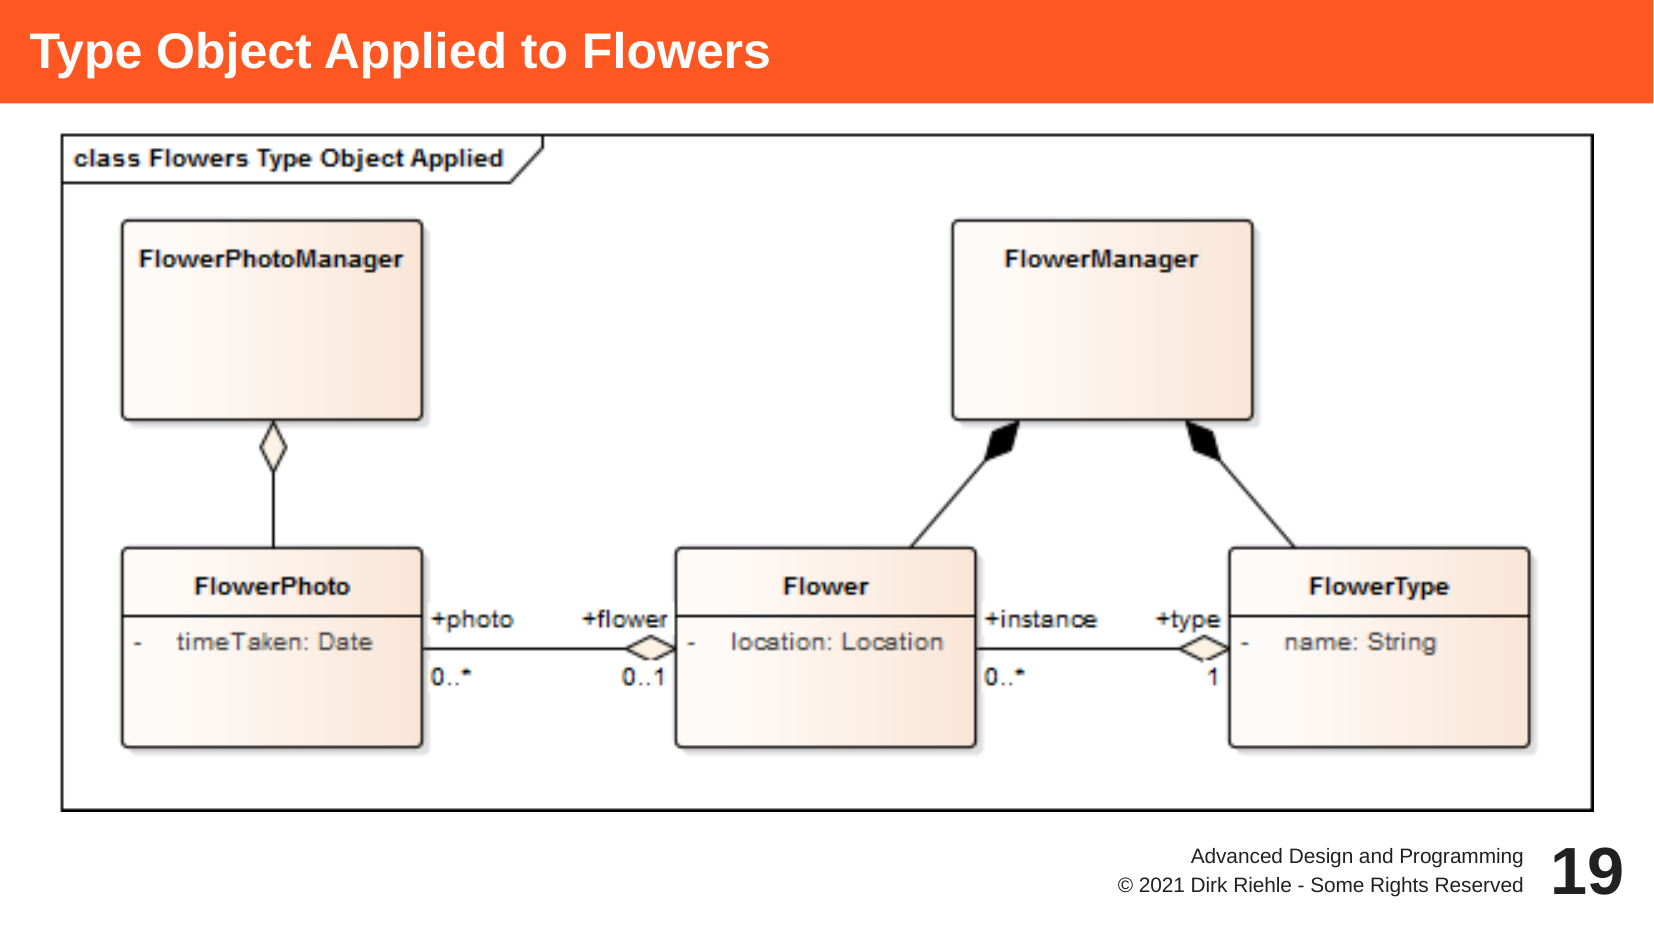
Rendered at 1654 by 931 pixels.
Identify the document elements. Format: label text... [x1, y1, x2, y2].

title Type Object Applied to Flowers [0, 0, 1654, 104]
picture [59, 132, 1594, 813]
